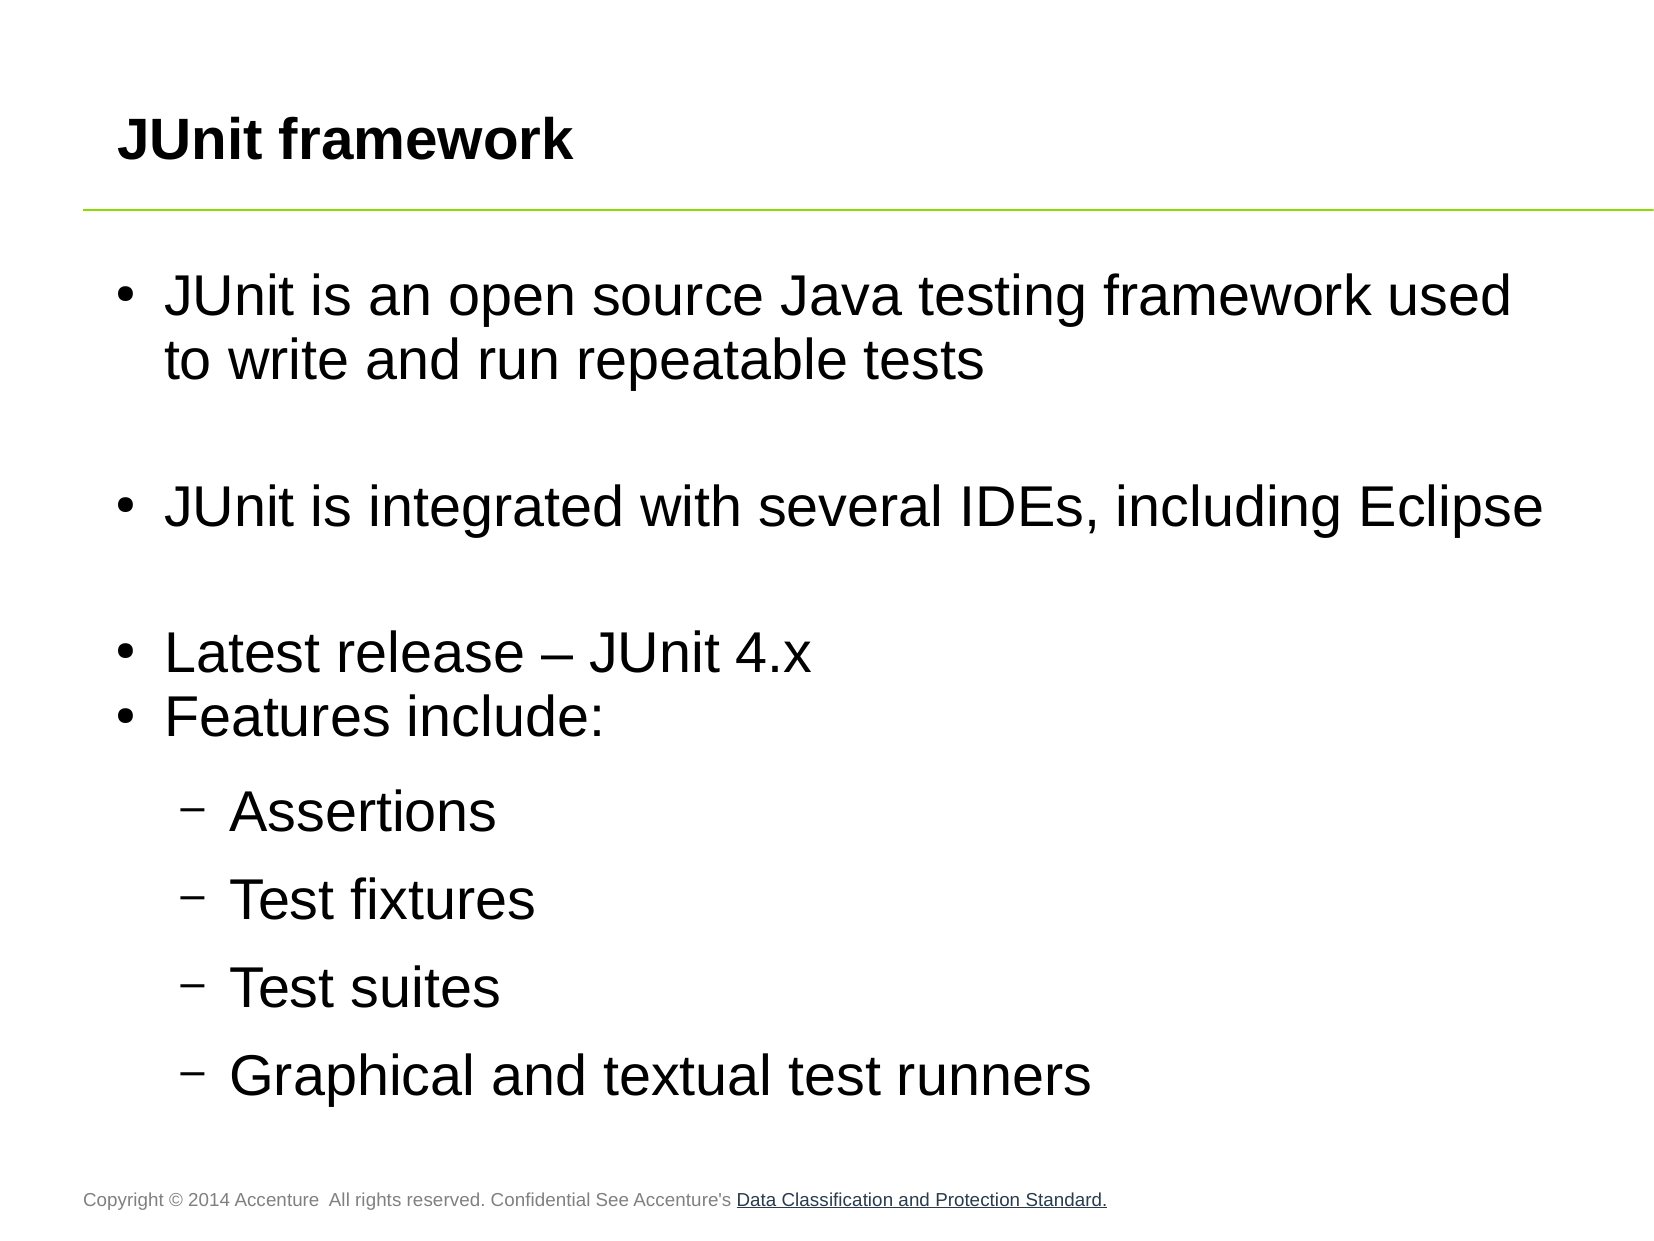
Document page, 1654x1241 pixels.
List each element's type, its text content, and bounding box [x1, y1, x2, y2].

list JUnit is an open source Java testing framework used to write and run repeatable tests JUnit is integrated with several IDEs, including Eclipse Latest release – JUnit 4.x Features include: Assertions Test fixtures Test suites Graphical and textual test runners [84, 255, 1573, 1166]
title JUnit framework [81, 68, 1654, 211]
